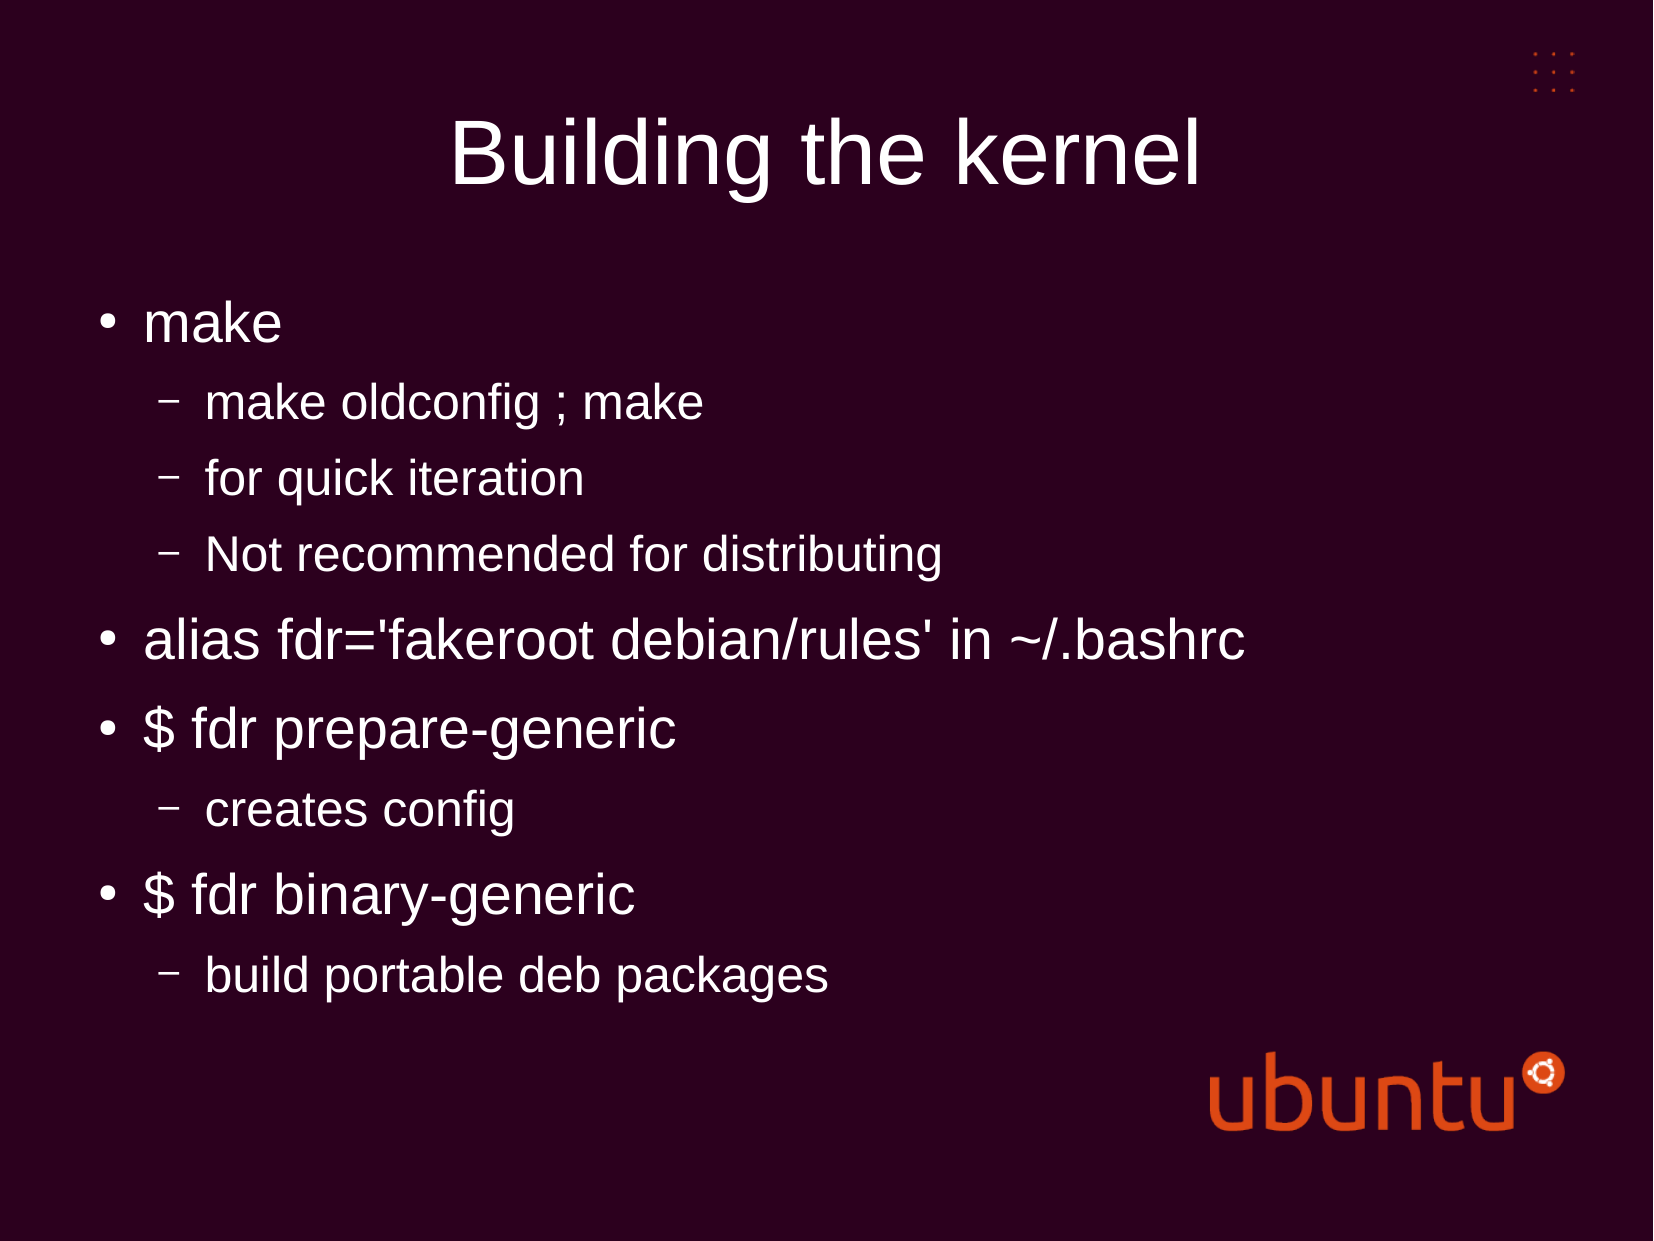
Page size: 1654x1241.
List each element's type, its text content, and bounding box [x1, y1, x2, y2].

picture [1571, 49, 1575, 94]
picture [1121, 960, 1653, 1223]
list make make oldconfig ; make for quick iteration Not recommended for distributing alias fdr='fakeroot debian/rules' in ~/.bashrc $ fdr prepare-generic creates config $ fdr binary-generic build portable deb packages [82, 290, 1571, 1010]
title Building the kernel [82, 49, 1571, 257]
